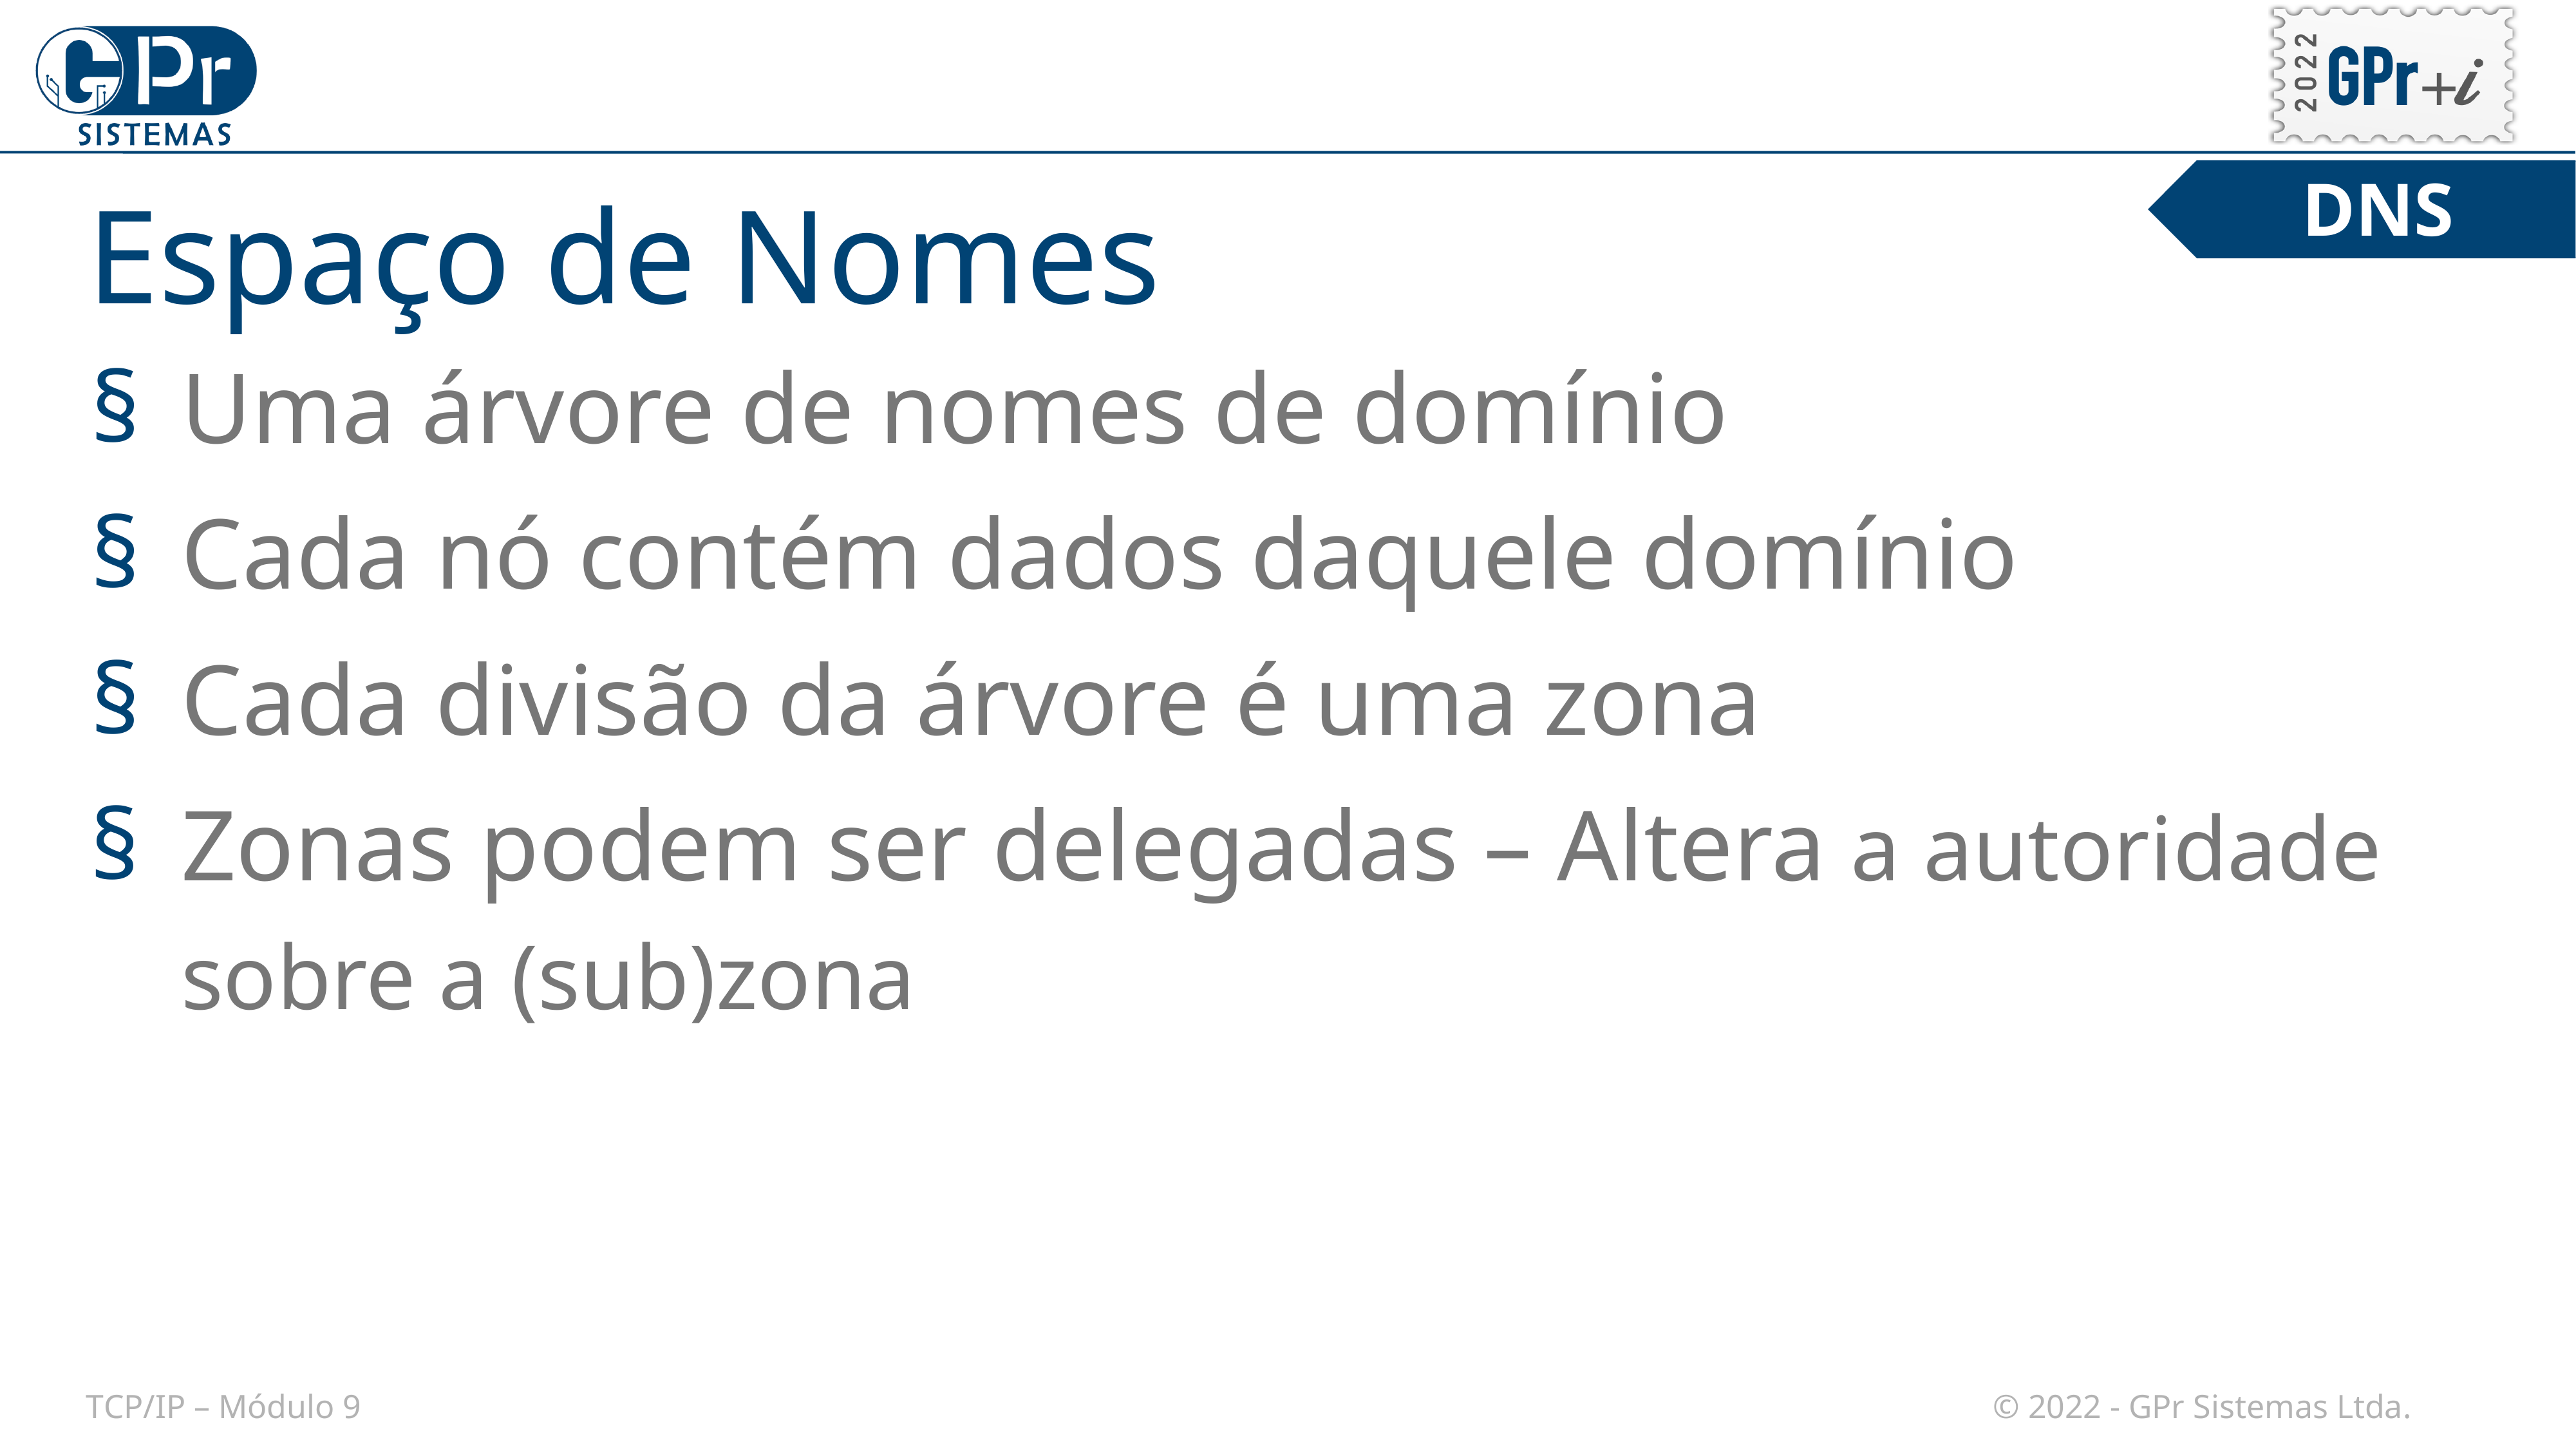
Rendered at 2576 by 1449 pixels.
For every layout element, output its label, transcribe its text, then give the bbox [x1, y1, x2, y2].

picture [2268, 4, 2519, 145]
picture [34, 26, 257, 147]
text_box DNS [2219, 157, 2537, 256]
text_box [2148, 160, 2576, 258]
list Espaço de Nomes [81, 169, 2496, 343]
list Uma árvore de nomes de domı́nio Cada nó contém dados daquele domı́nio Cada divisão da árvore é uma zona Zonas podem ser delegadas – Altera a autoridade sobre a (sub)zona [80, 319, 2496, 1382]
